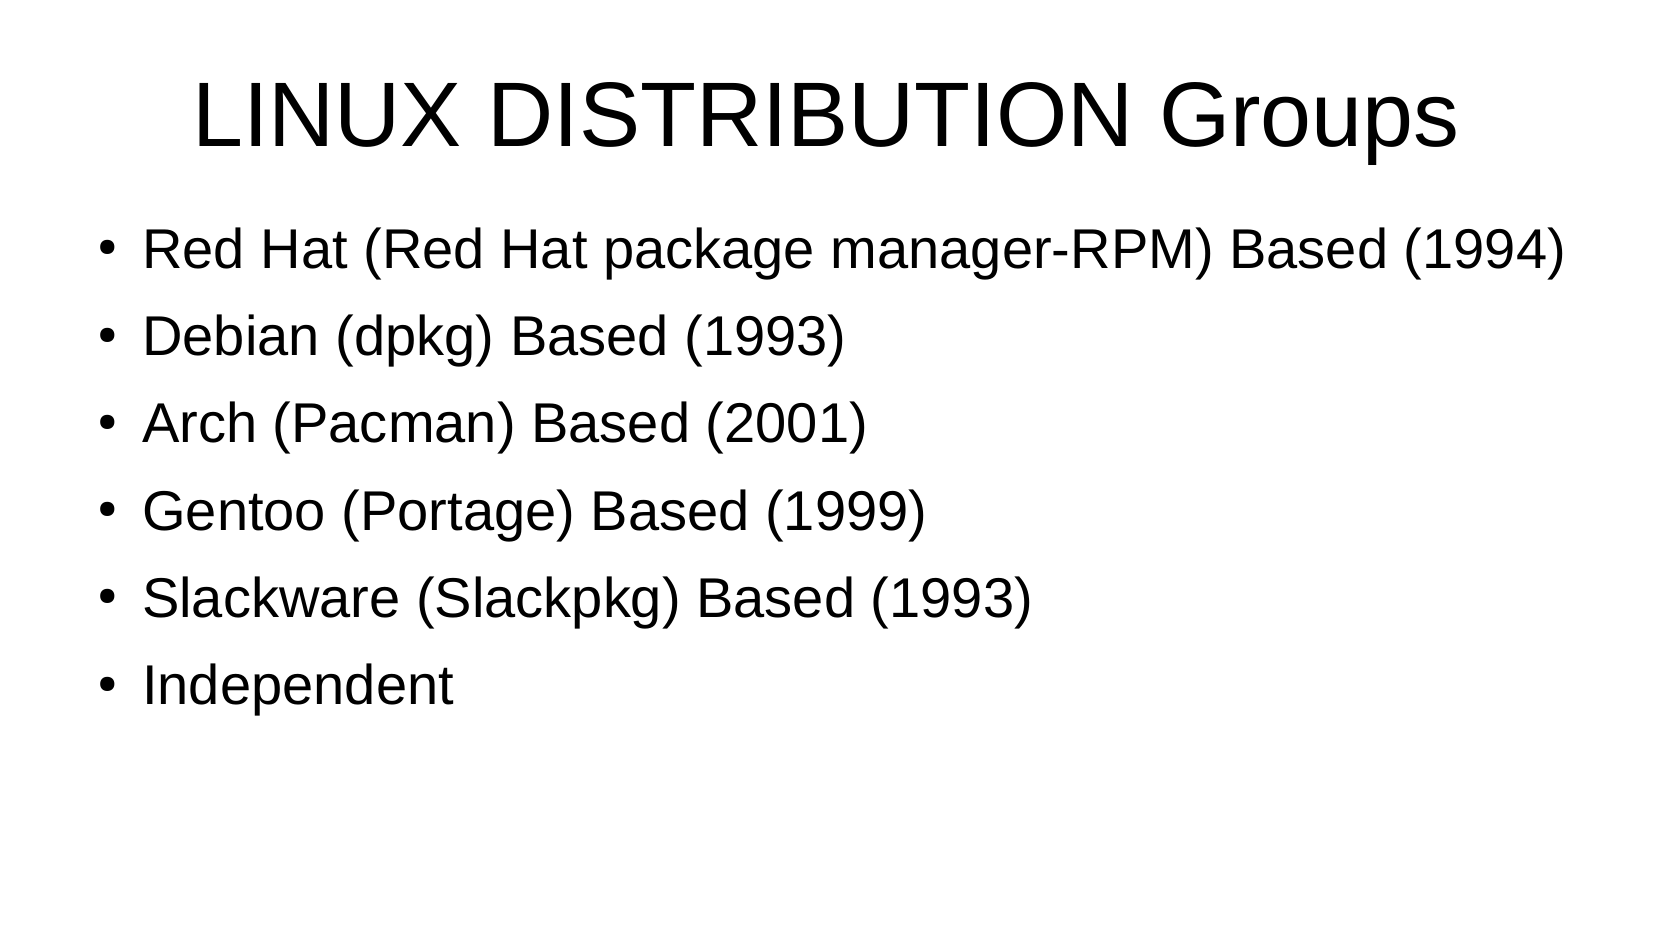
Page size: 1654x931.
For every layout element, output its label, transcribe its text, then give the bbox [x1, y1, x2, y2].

title LINUX DISTRIBUTION Groups [82, 37, 1571, 193]
list Red Hat (Red Hat package manager-RPM) Based (1994) Debian (dpkg) Based (1993) Arch (Pacman) Based (2001) Gentoo (Portage) Based (1999) Slackware (Slackpkg) Based (1993) Independent [82, 217, 1571, 758]
